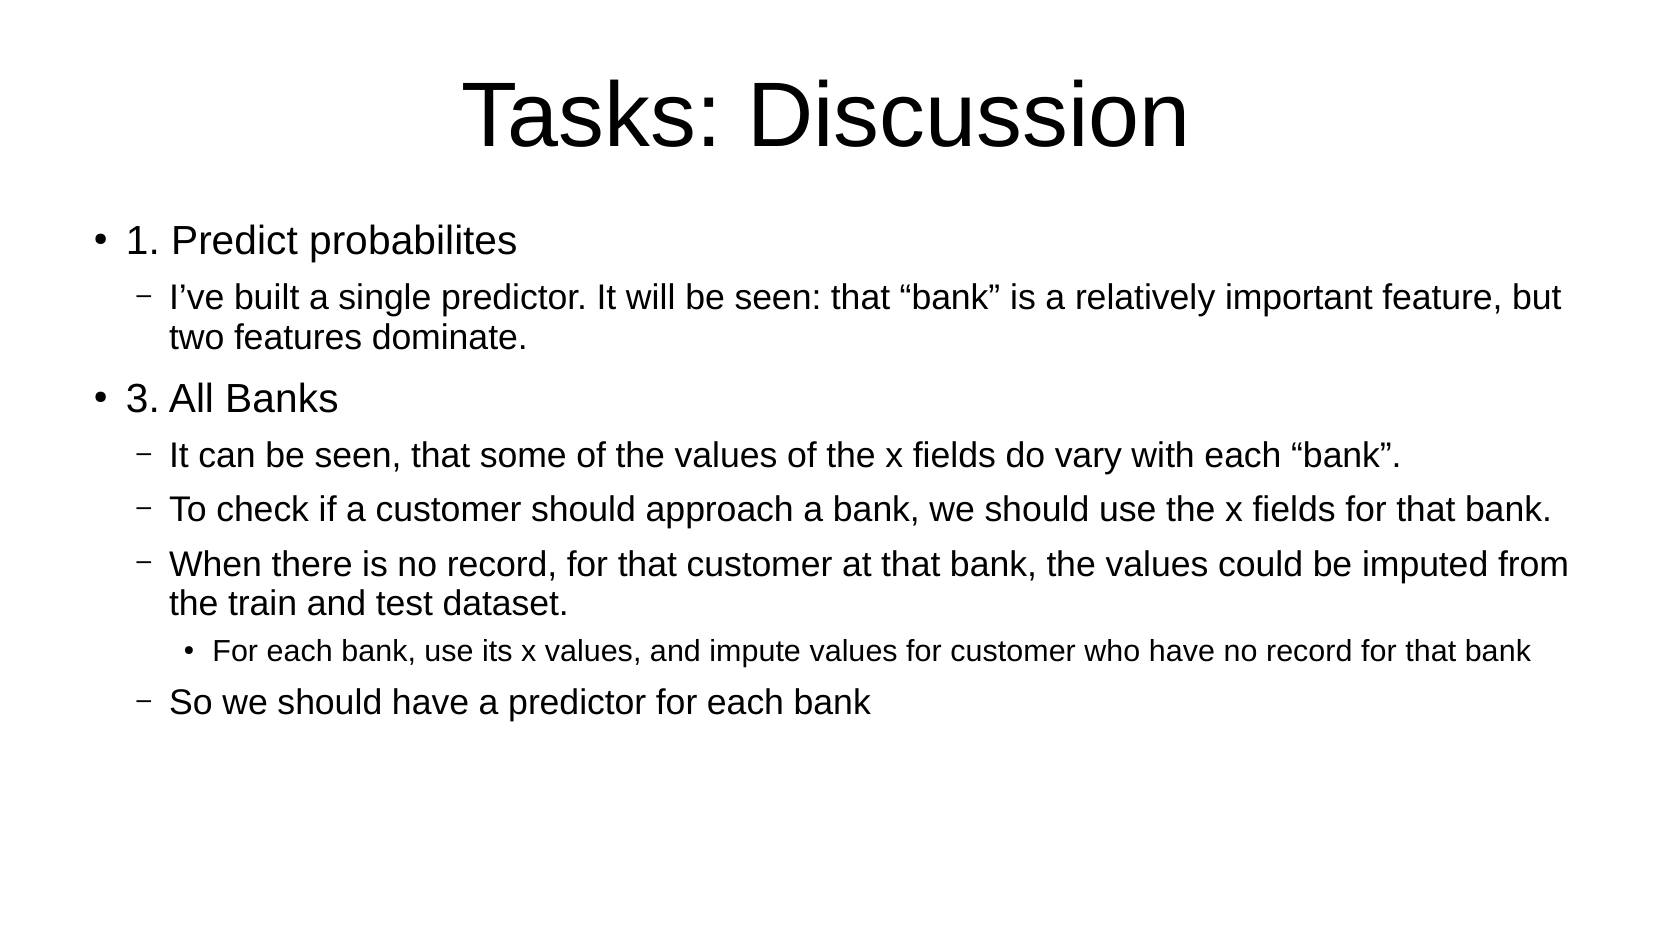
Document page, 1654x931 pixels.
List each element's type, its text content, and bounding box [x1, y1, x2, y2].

list 1. Predict probabilites I’ve built a single predictor. It will be seen: that “bank” is a relatively important feature, but two features dominate. 3. All Banks It can be seen, that some of the values of the x fields do vary with each “bank”. To check if a customer should approach a bank, we should use the x fields for that bank. When there is no record, for that customer at that bank, the values could be imputed from the train and test dataset. For each bank, use its x values, and impute values for customer who have no record for that bank So we should have a predictor for each bank [82, 217, 1571, 758]
title Tasks: Discussion [82, 37, 1571, 193]
